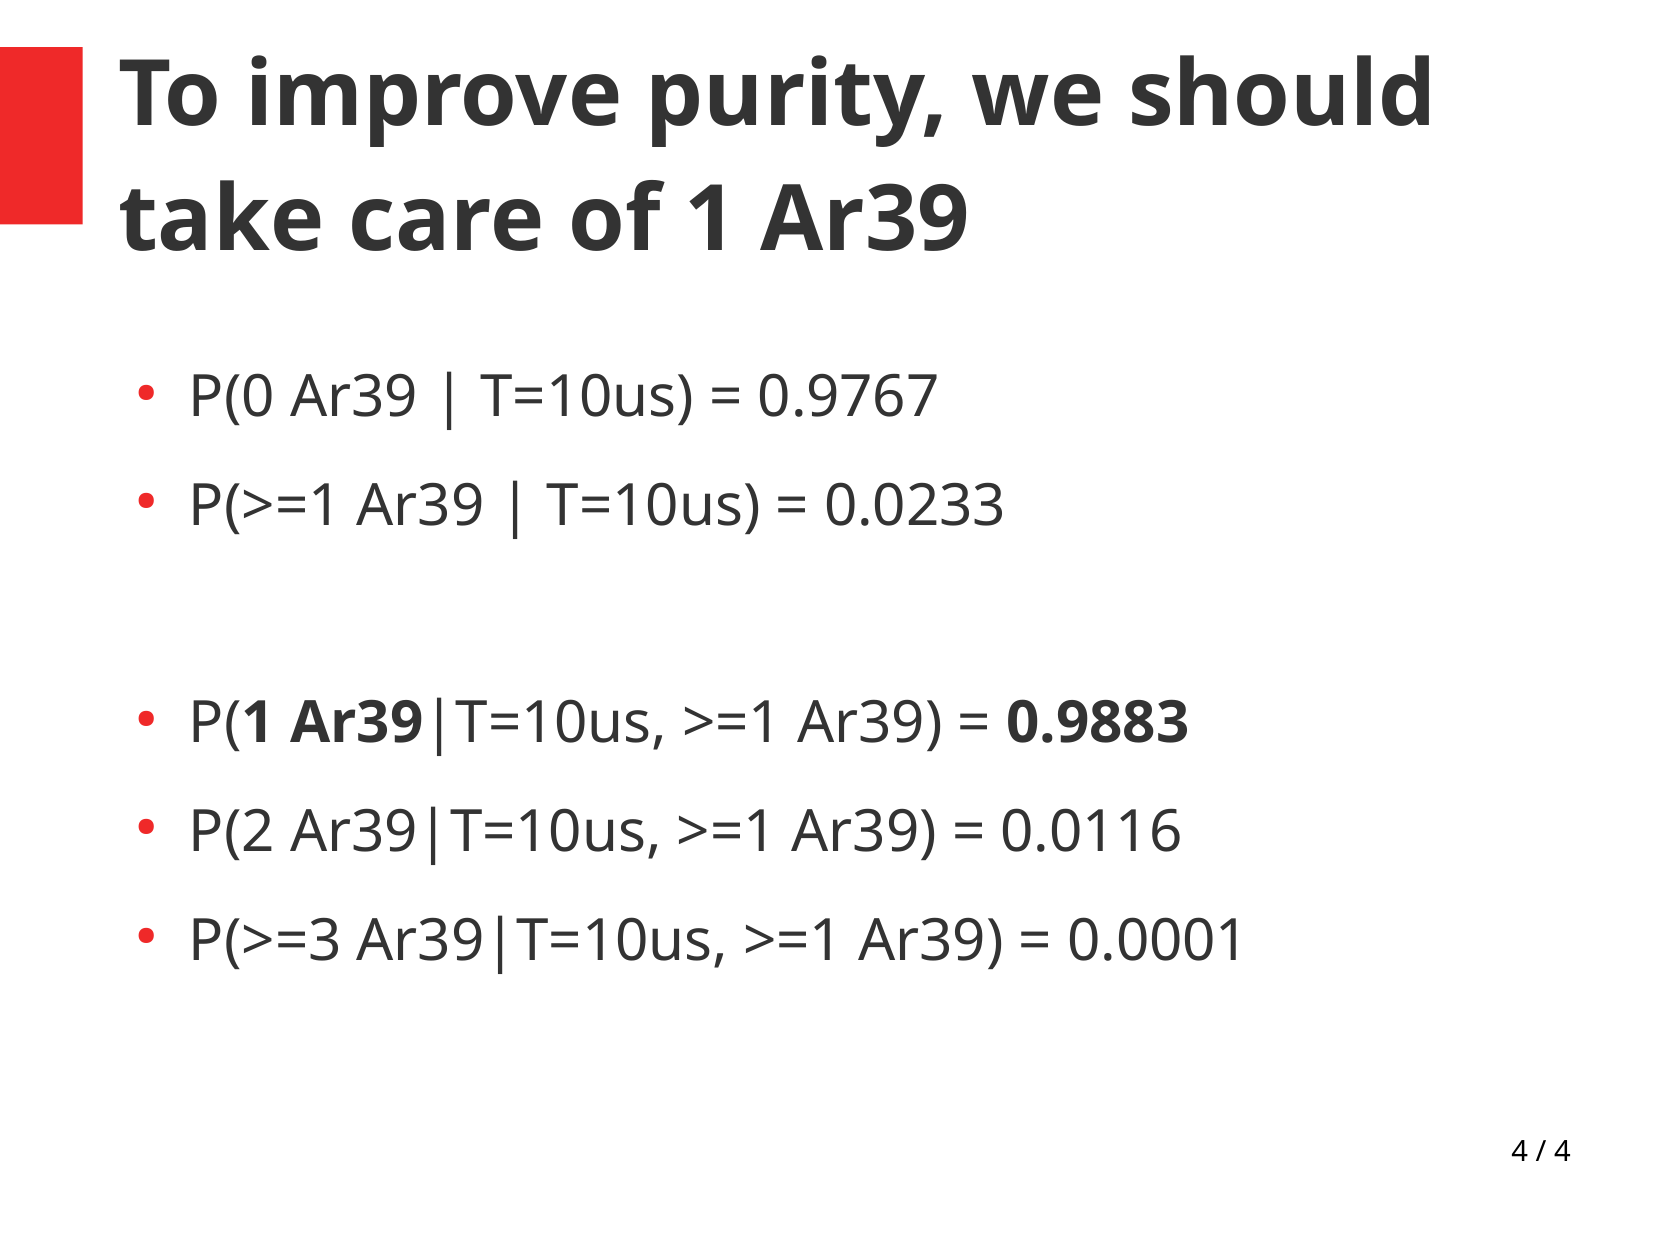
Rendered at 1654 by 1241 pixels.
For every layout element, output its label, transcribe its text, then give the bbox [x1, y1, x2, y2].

list P(0 Ar39 | T=10us) = 0.9767 P(>=1 Ar39 | T=10us) = 0.0233 P(1 Ar39|T=10us, >=1 Ar39) = 0.9883 P(2 Ar39|T=10us, >=1 Ar39) = 0.0116 P(>=3 Ar39|T=10us, >=1 Ar39) = 0.0001 [118, 354, 1536, 1074]
title To improve purity, we should take care of 1 Ar39 [118, 45, 1571, 260]
